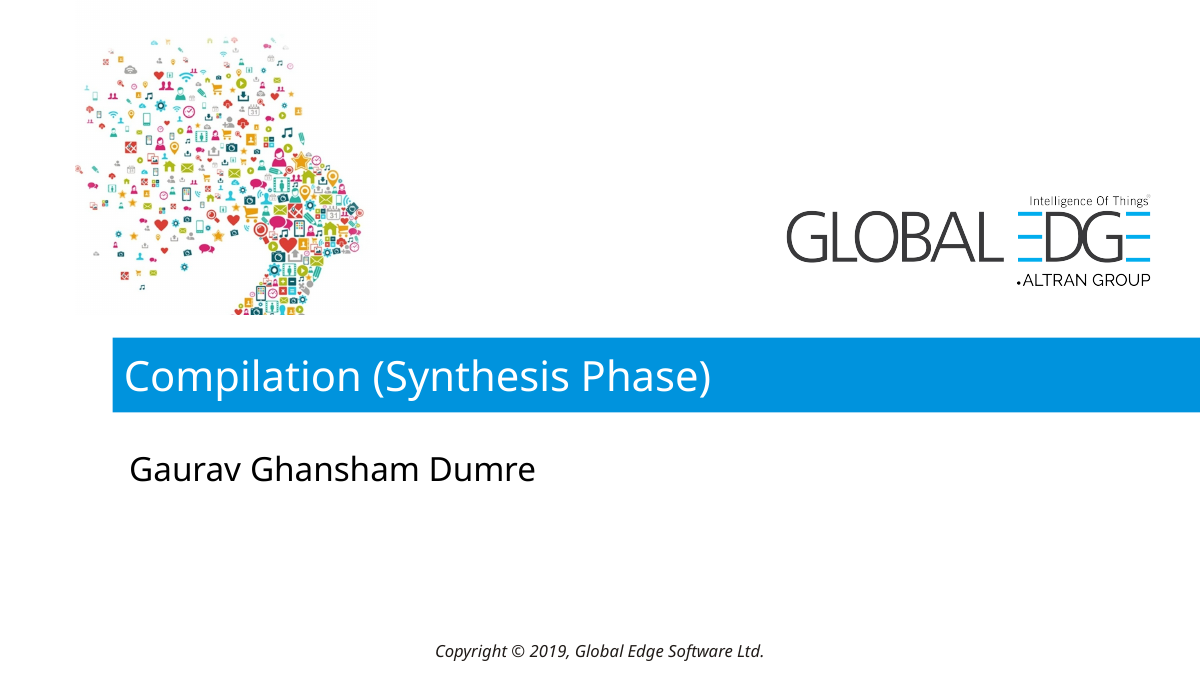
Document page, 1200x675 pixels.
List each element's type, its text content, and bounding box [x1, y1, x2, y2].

picture [779, 184, 1158, 296]
picture [75, 0, 377, 315]
title Compilation (Synthesis Phase) [112, 337, 1200, 413]
list Gaurav Ghansham Dumre [117, 437, 981, 500]
